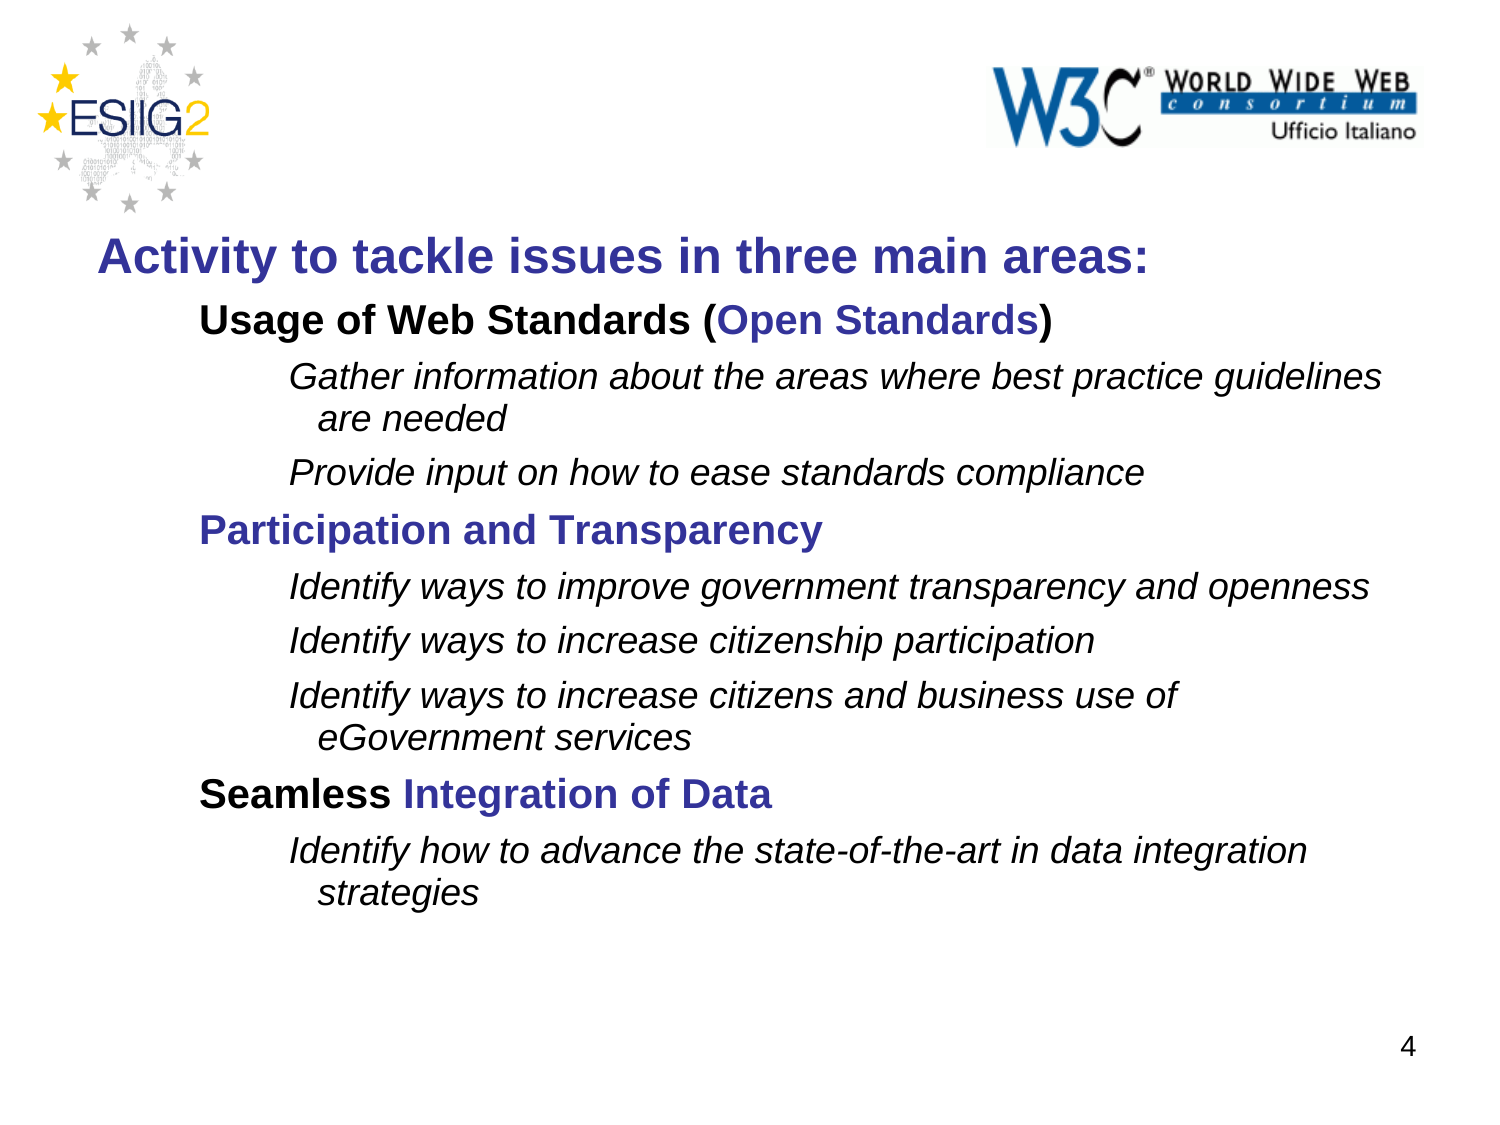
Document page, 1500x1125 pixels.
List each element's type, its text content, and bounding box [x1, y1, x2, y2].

picture [35, 23, 211, 214]
text_box <numero> [1382, 1019, 1435, 1070]
list Activity to tackle issues in three main areas: Usage of Web Standards (Open Standards) Gather information about the areas where best practice guidelines are needed Provide input on how to ease standards compliance Participation and Transparency Identify ways to improve government transparency and openness Identify ways to increase citizenship participation Identify ways to increase citizens and business use of eGovernment services Seamless Integration of Data Identify how to advance the state-of-the-art in data integration strategies [88, 219, 1424, 1000]
picture [986, 66, 1424, 148]
